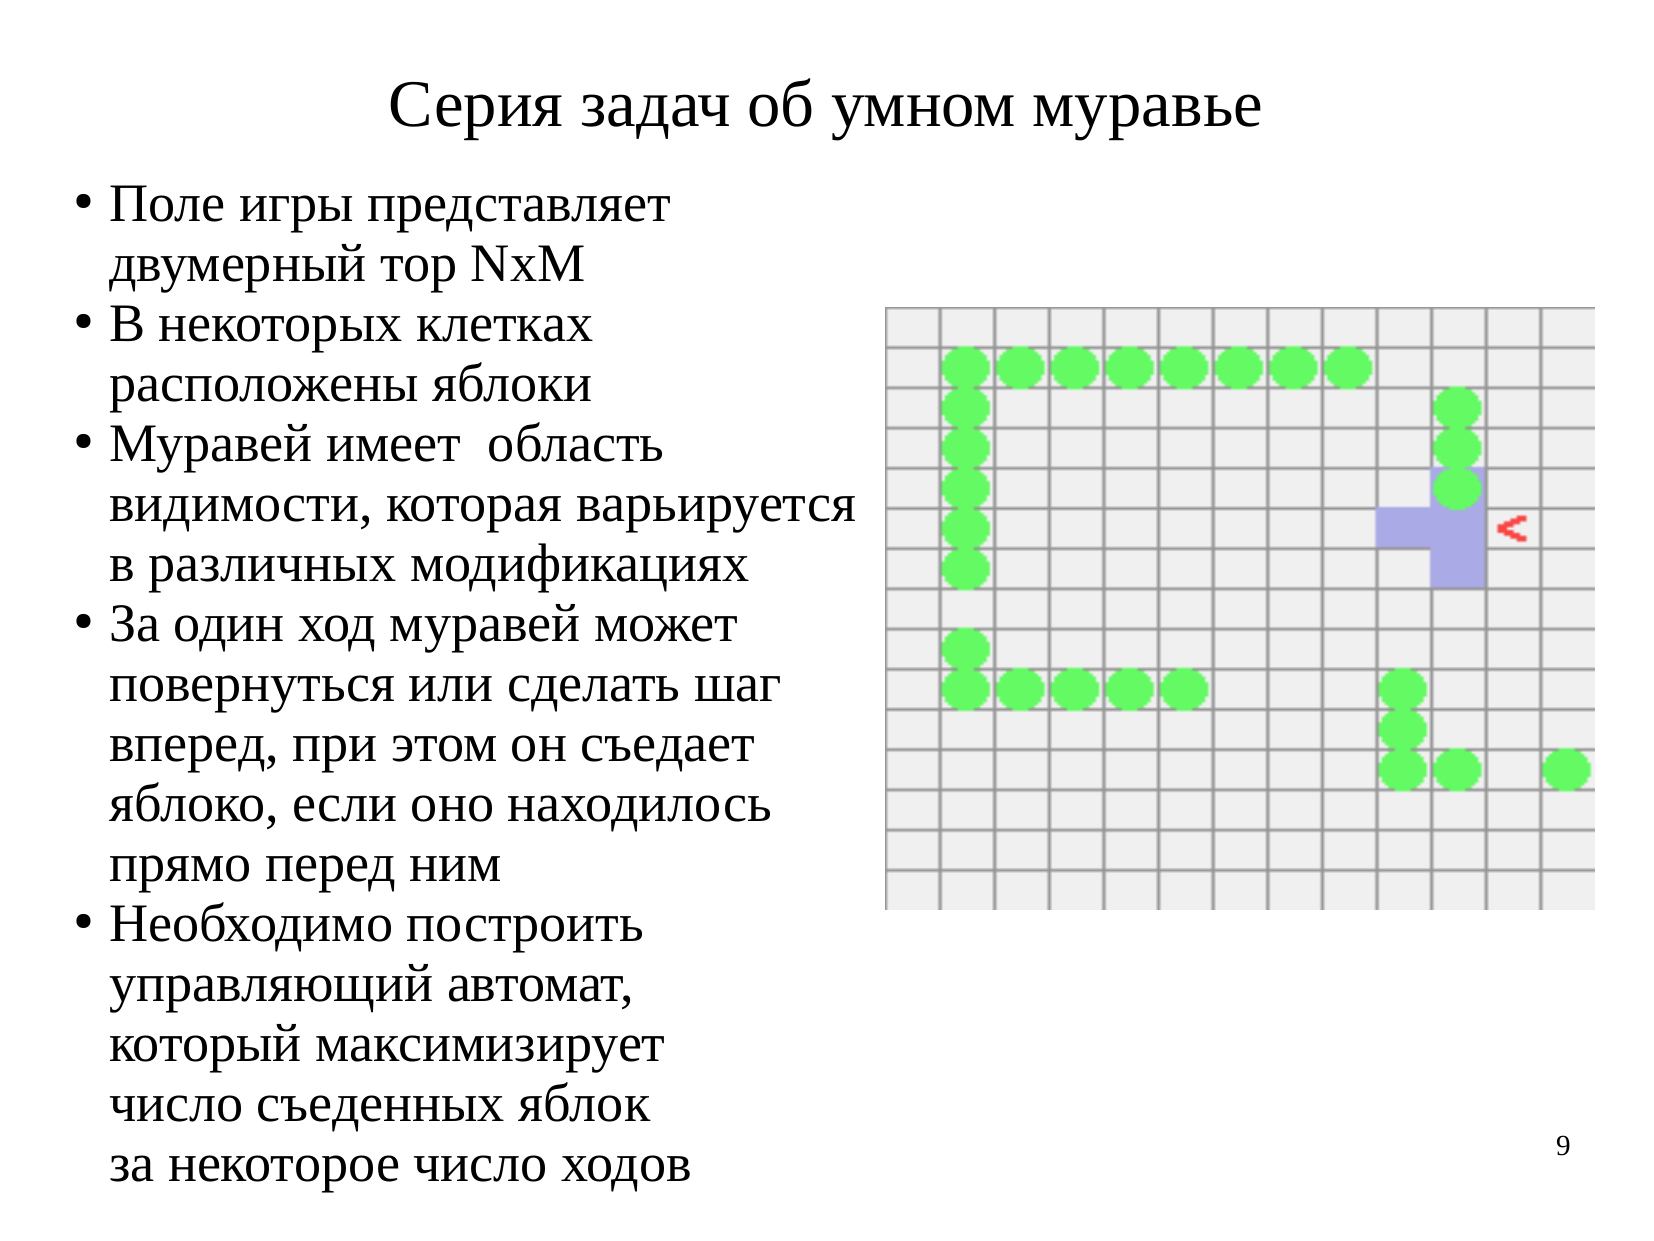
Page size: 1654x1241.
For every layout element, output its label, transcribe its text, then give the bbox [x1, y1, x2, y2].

picture [885, 307, 1595, 910]
text_box Серия задач об умном муравье [197, 59, 1457, 148]
text_box Поле игры представляет двумерный тор NхM В некоторых клетках расположены яблоки Муравей имеет область видимости, которая варьируется в различных модификациях За один ход муравей может повернуться или сделать шаг вперед, при этом он съедает яблоко, если оно находилось прямо перед ним Необходимо построить управляющий автомат, который максимизирует число съеденных яблок за некоторое число ходов [59, 165, 1040, 1241]
